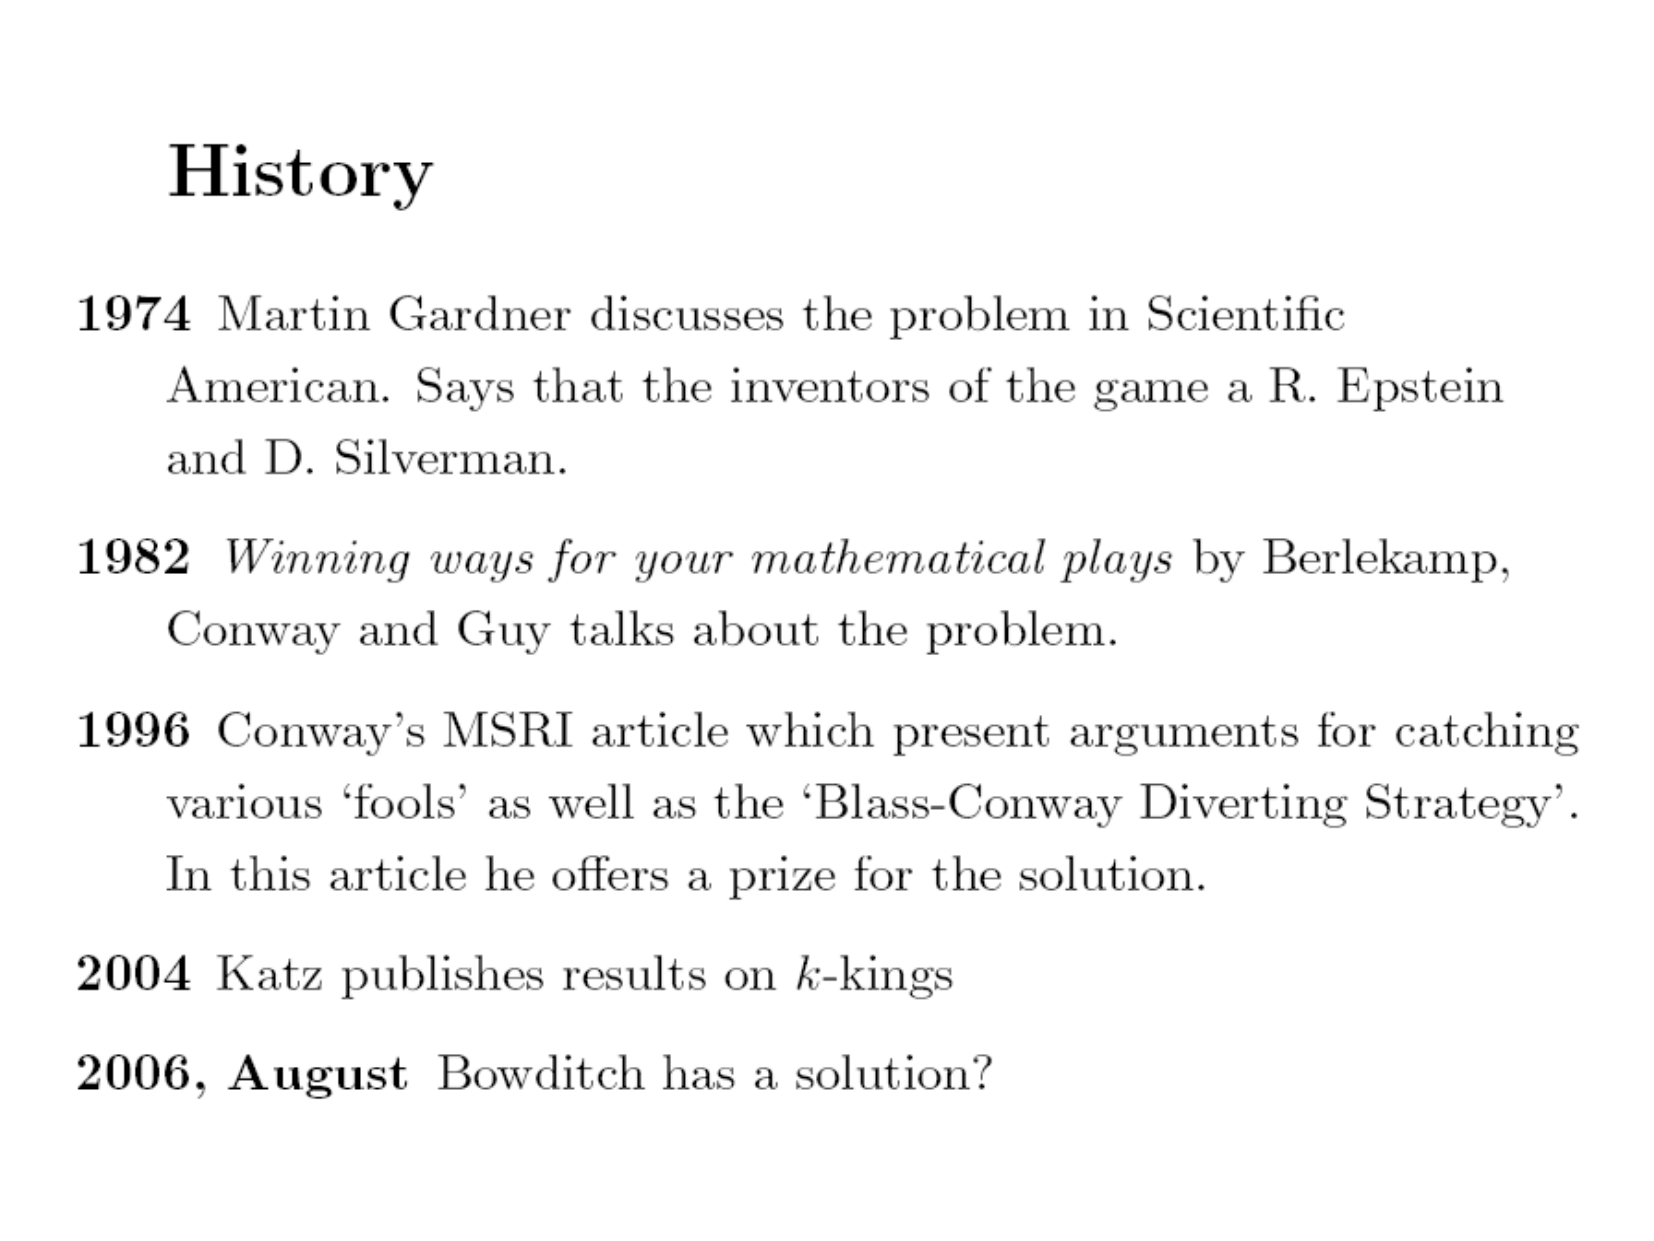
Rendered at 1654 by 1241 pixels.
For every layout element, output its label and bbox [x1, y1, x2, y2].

picture [60, 128, 1594, 1112]
